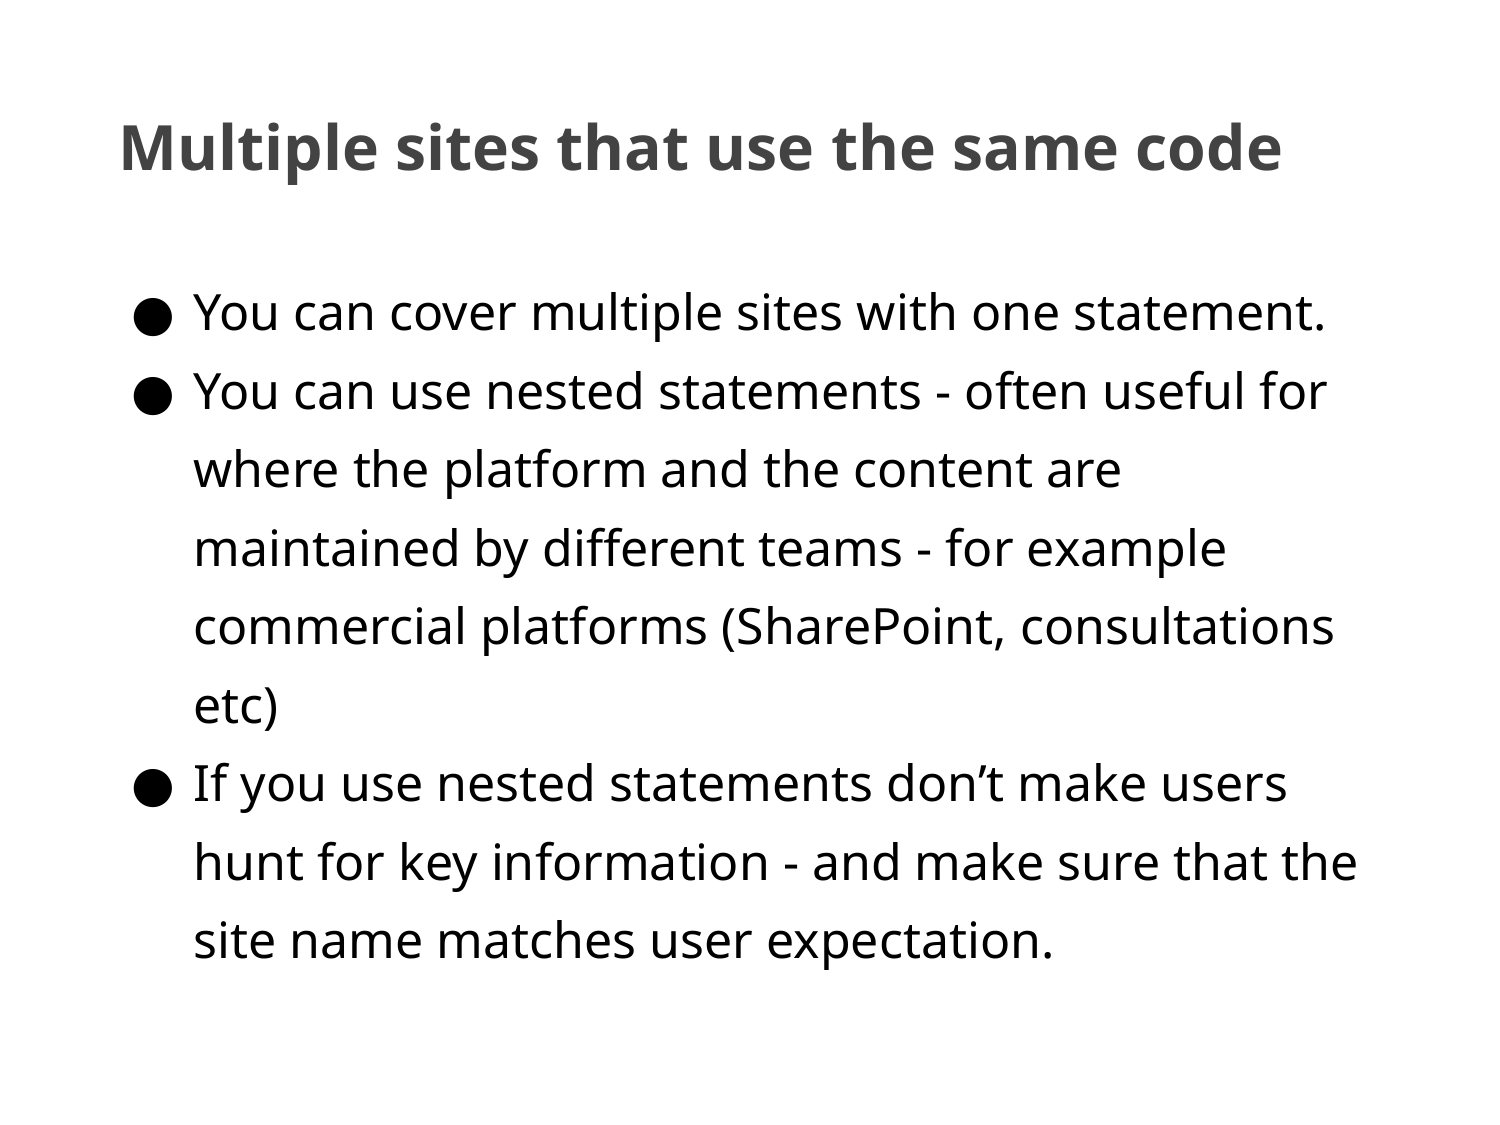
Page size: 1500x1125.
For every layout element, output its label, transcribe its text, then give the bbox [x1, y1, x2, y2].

title Multiple sites that use the same code [103, 89, 1397, 215]
list You can cover multiple sites with one statement. You can use nested statements - often useful for where the platform and the content are maintained by different teams - for example commercial platforms (SharePoint, consultations etc) If you use nested statements don’t make users hunt for key information - and make sure that the site name matches user expectation. [103, 252, 1397, 1000]
